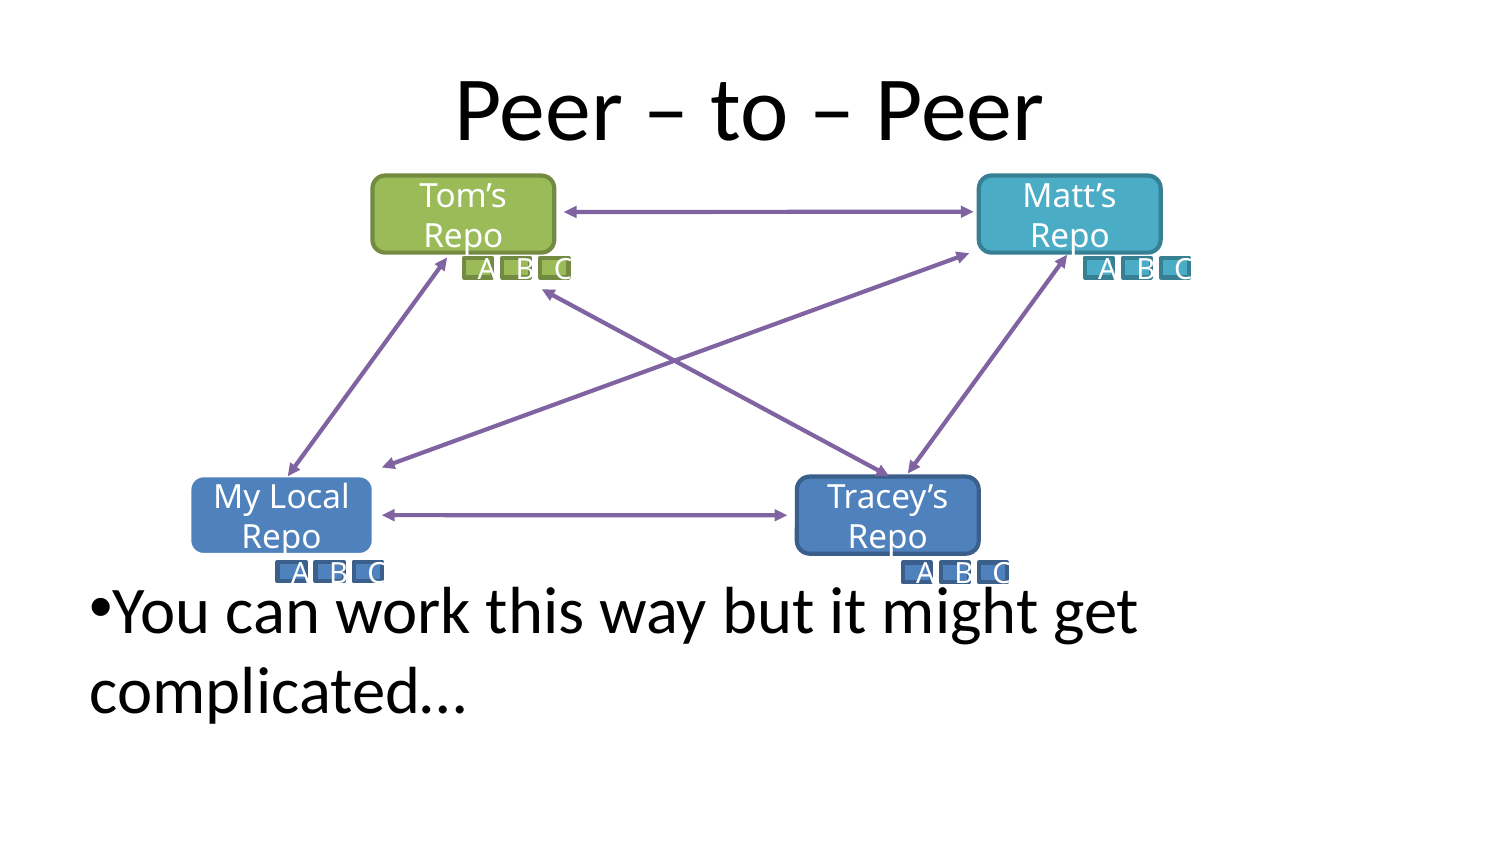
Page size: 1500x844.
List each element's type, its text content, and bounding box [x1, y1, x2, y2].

text_box C [1160, 257, 1189, 278]
text_box A [902, 562, 924, 583]
text_box Tom’s Repo [372, 175, 555, 253]
text_box C [558, 260, 569, 277]
text_box A [480, 273, 492, 278]
text_box Tracey’s Repo [796, 476, 979, 554]
text_box C [997, 564, 1008, 581]
text_box A [277, 561, 306, 582]
text_box A [297, 566, 303, 574]
text_box B [1122, 257, 1151, 278]
text_box B [334, 573, 344, 581]
text_box A [1084, 257, 1113, 278]
text_box Matt’s Repo [978, 175, 1161, 253]
text_box A [294, 577, 306, 582]
text_box B [502, 257, 531, 278]
text_box C [353, 561, 382, 582]
text_box My Local Repo [190, 476, 373, 554]
text_box You can work this way but it might get complicated… [75, 559, 1425, 754]
text_box B [940, 562, 957, 583]
text_box C [540, 257, 569, 278]
text_box B [959, 564, 968, 571]
text_box A [1104, 262, 1110, 270]
text_box A [483, 262, 489, 270]
text_box B [1141, 269, 1151, 277]
text_box C [1179, 260, 1189, 277]
text_box B [520, 269, 530, 277]
text_box A [464, 257, 493, 278]
text_box B [334, 564, 343, 571]
text_box Peer – to – Peer [75, 33, 1425, 175]
text_box A [927, 562, 932, 575]
text_box B [315, 561, 344, 582]
text_box C [978, 562, 1000, 583]
text_box B [520, 260, 529, 267]
text_box C [372, 564, 382, 581]
text_box A [922, 566, 928, 574]
text_box A [1101, 273, 1113, 278]
text_box B [1141, 260, 1150, 267]
text_box B [959, 573, 969, 581]
text_box A [919, 577, 932, 583]
